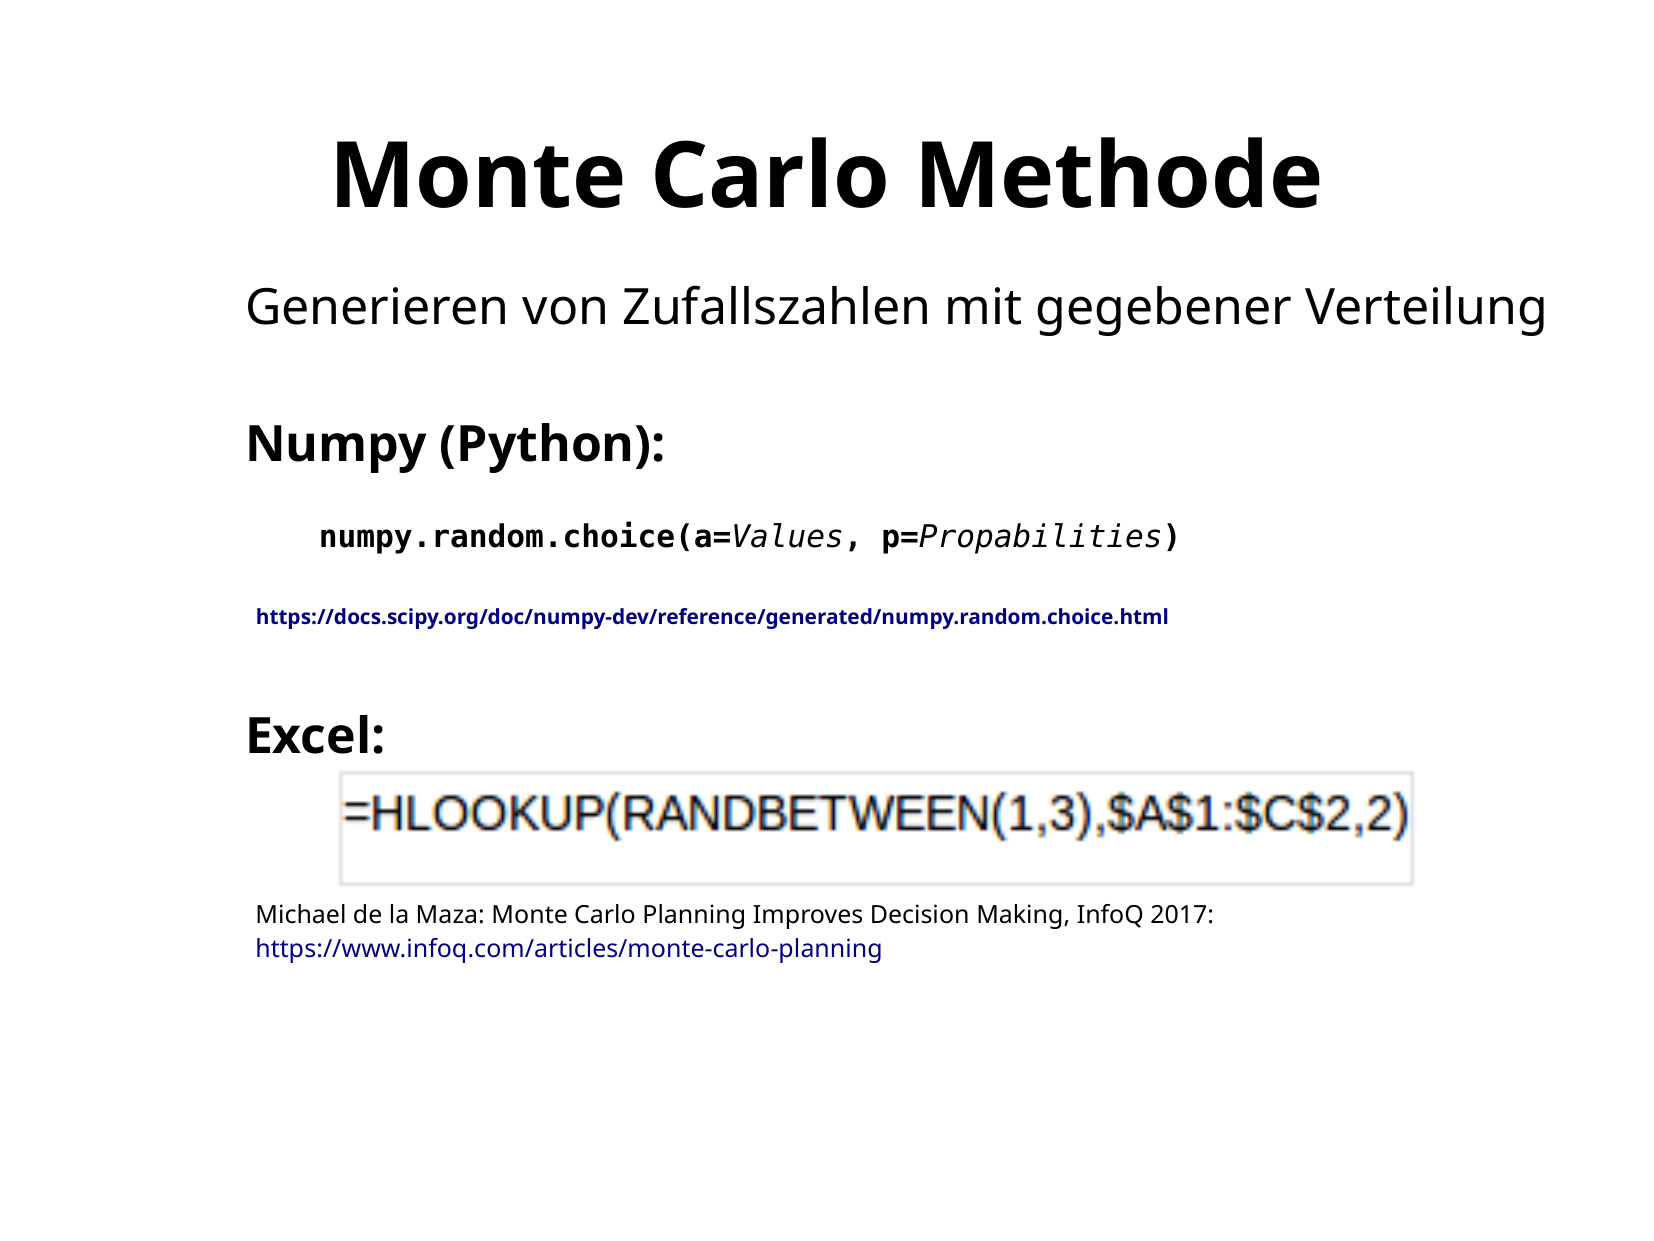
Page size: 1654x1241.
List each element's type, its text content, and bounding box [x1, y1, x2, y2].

text_box Generieren von Zufallszahlen mit gegebener Verteilung Numpy (Python): numpy.random.choice(a=Values, p=Propabilities) https://docs.scipy.org/doc/numpy-dev/reference/generated/numpy.random.choice.html Excel: [224, 263, 1571, 1105]
text_box Michael de la Maza: Monte Carlo Planning Improves Decision Making, InfoQ 2017: https://www.infoq.com/articles/monte-carlo-planning [240, 889, 1217, 1016]
title Monte Carlo Methode [224, 37, 1430, 241]
picture [330, 755, 1436, 908]
text_box [212, 241, 1465, 1241]
